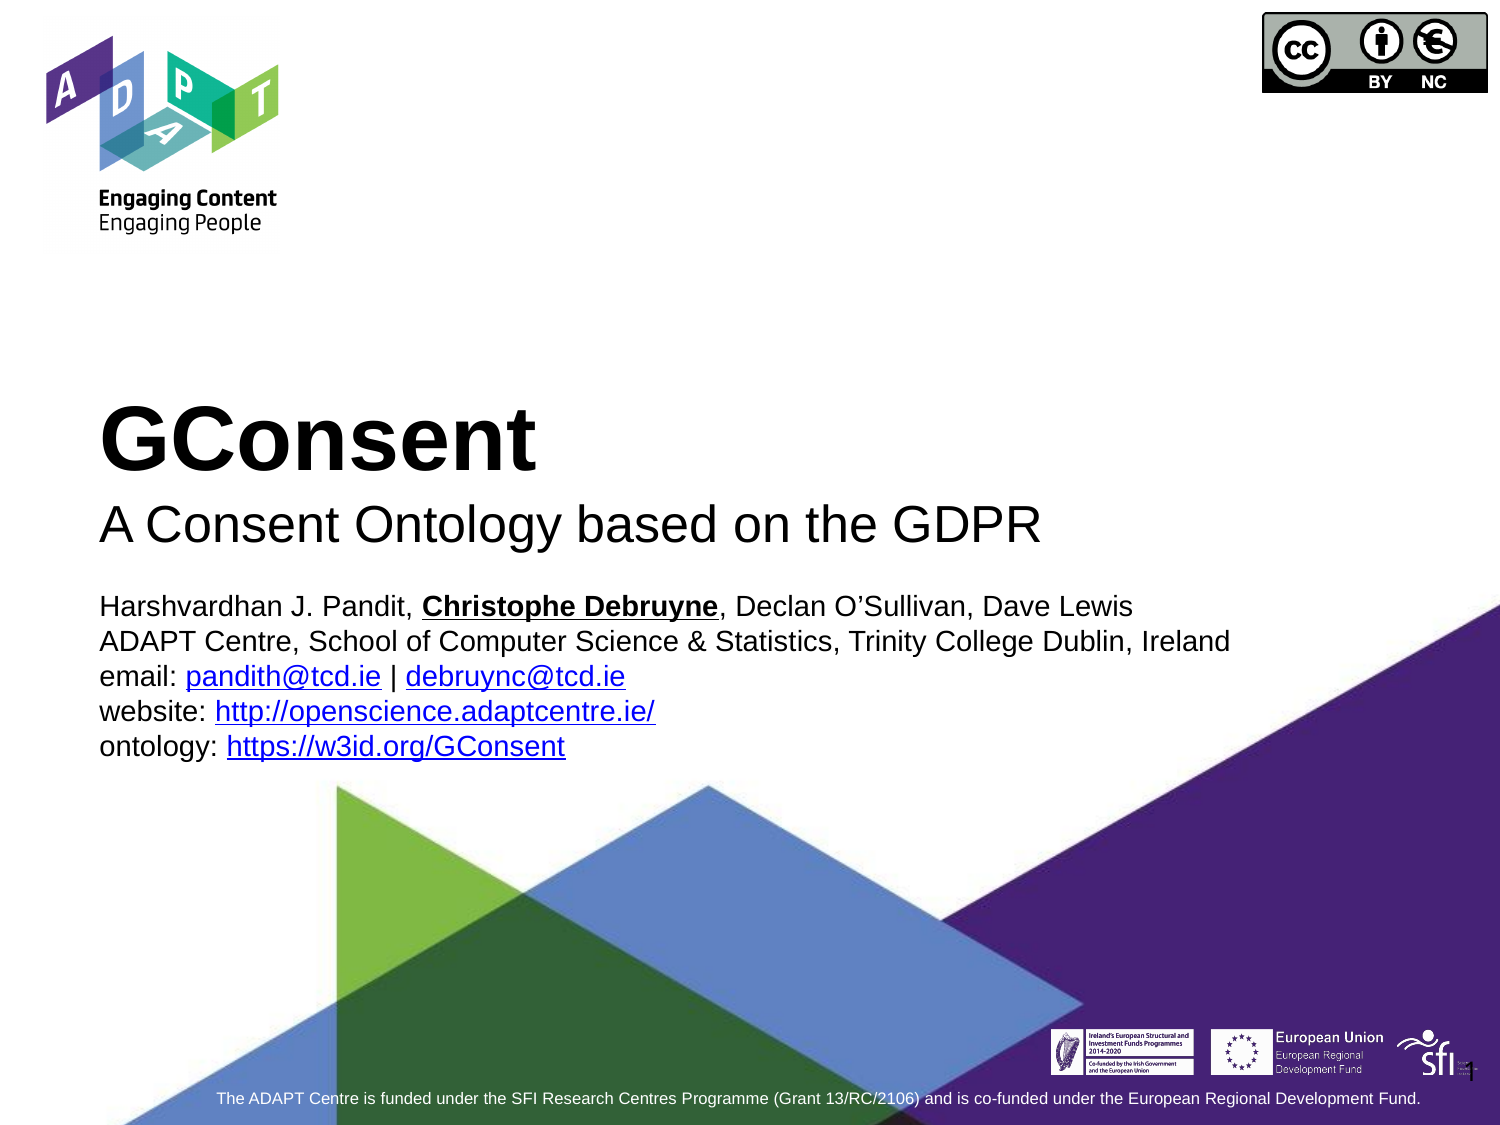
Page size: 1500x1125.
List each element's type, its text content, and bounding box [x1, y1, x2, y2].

title GConsent [84, 361, 1462, 507]
picture [0, 0, 1500, 1125]
slide_number <number> [1403, 1038, 1494, 1125]
subtitle A Consent Ontology based on the GDPR Harshvardhan J. Pandit, Christophe Debruyne, Declan O’Sullivan, Dave Lewis ADAPT Centre, School of Computer Science & Statistics, Trinity College Dublin, Ireland email: pandith@tcd.ie | debruync@tcd.ie website: http://openscience.adaptcentre.ie/ ontology: https://w3id.org/GConsent [84, 482, 1258, 598]
text_box The ADAPT Centre is funded under the SFI Research Centres Programme (Grant 13/RC/2106) and is co-funded under the European Regional Development Fund. [205, 1077, 1403, 1125]
